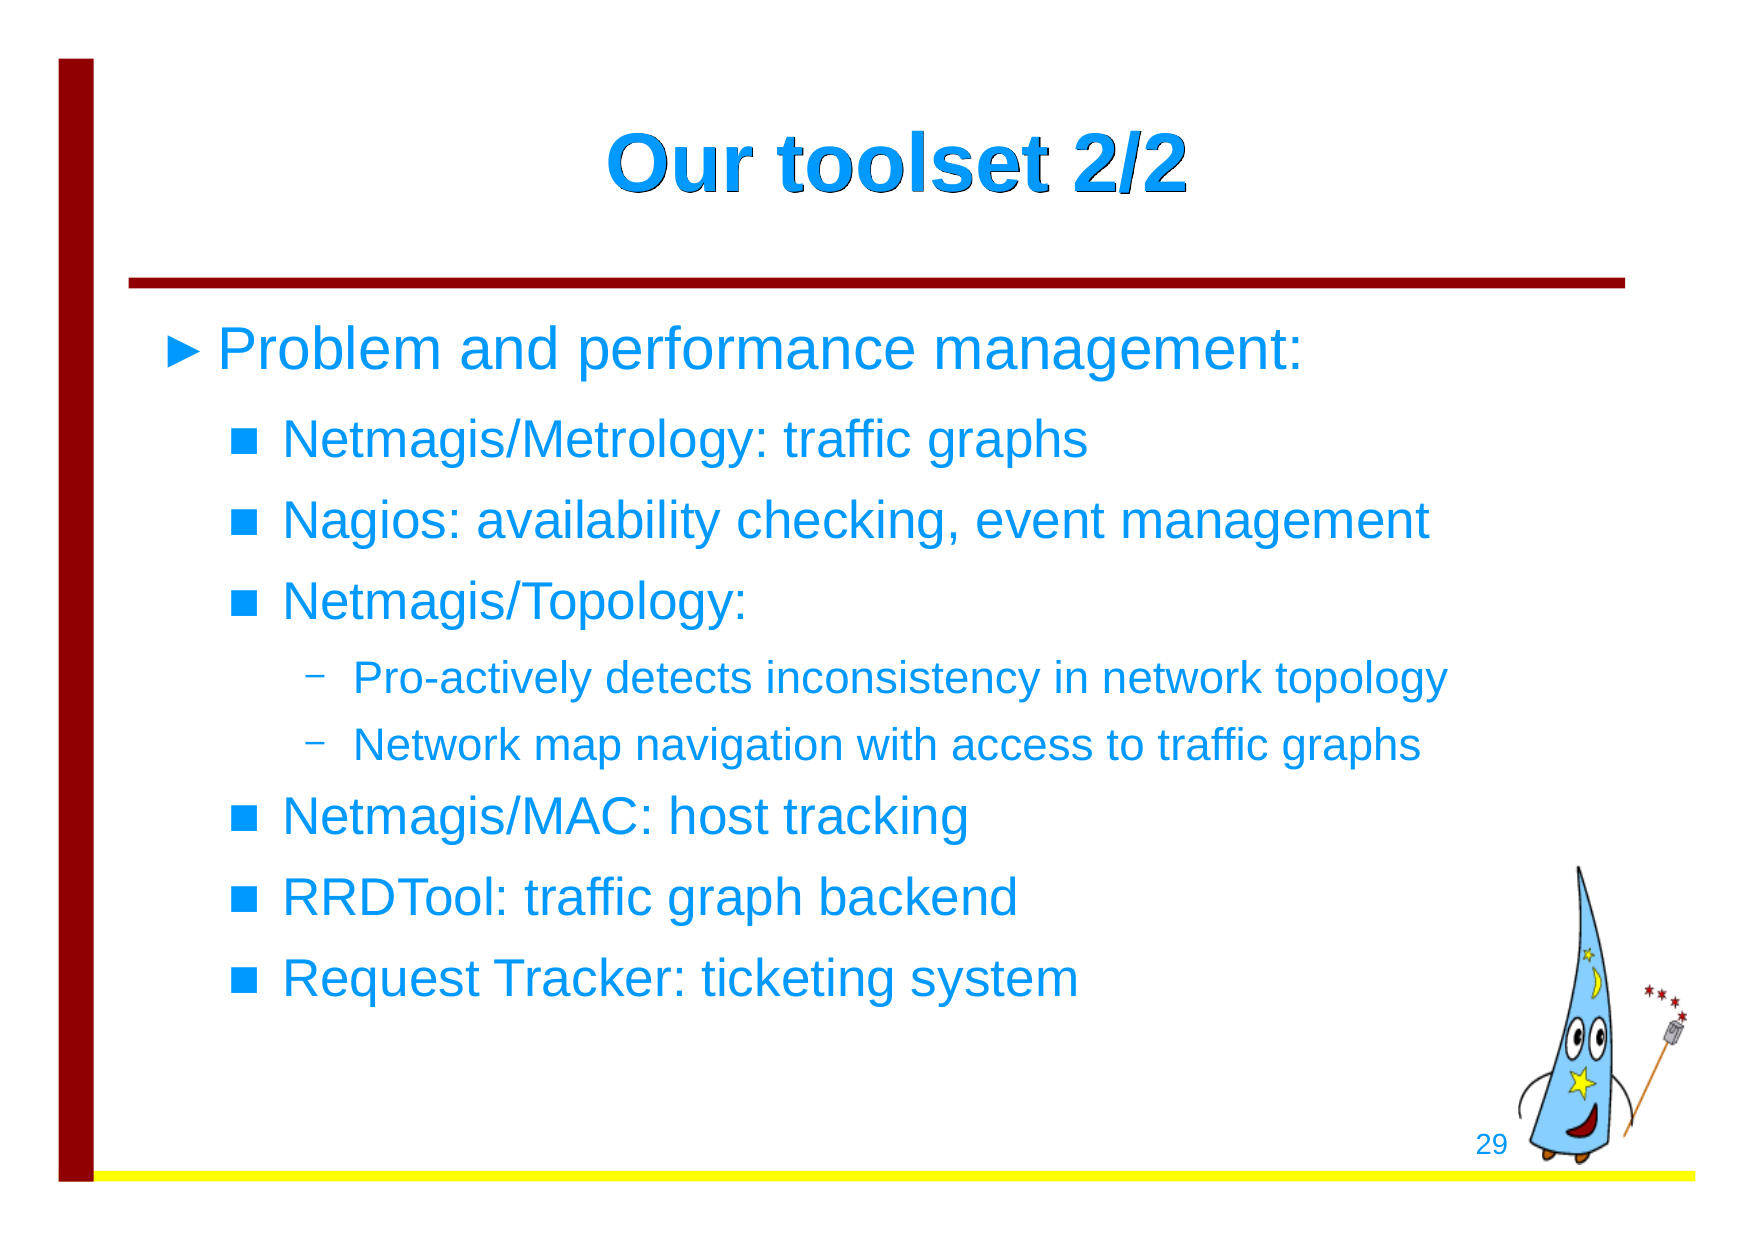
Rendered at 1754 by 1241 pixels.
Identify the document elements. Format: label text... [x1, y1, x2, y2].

picture [1518, 865, 1687, 1165]
list Problem and performance management: Netmagis/Metrology: traffic graphs Nagios: availability checking, event management Netmagis/Topology: Pro-actively detects inconsistency in network topology Network map navigation with access to traffic graphs Netmagis/MAC: host tracking RRDTool: traffic graph backend Request Tracker: ticketing system [140, 315, 1614, 1134]
title Our toolset 2/2 [152, 74, 1643, 252]
